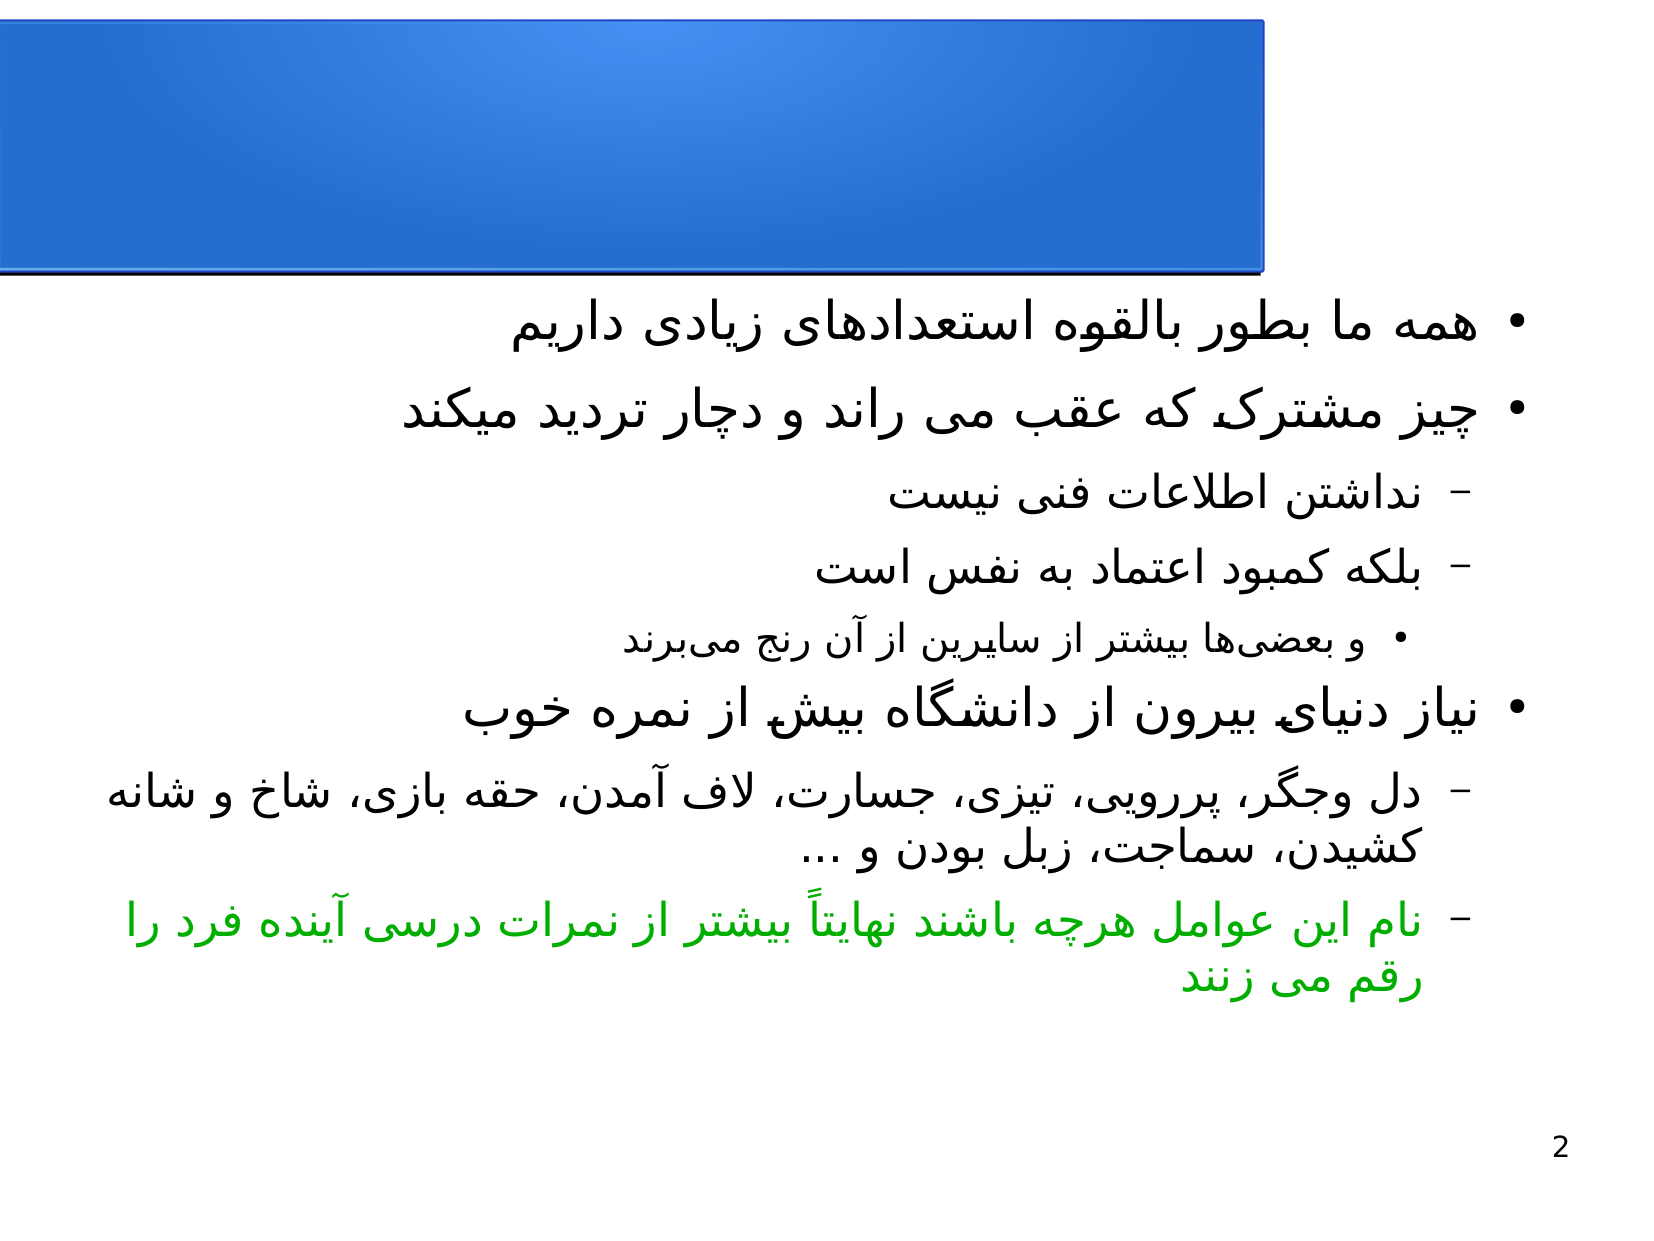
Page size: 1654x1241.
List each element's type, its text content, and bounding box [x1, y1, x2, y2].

list همه ما بطور بالقوه استعدادهای زیادی داریم چیز مشترک که عقب می راند و دچار تردید میکند نداشتن اطلاعات فنی نیست بلکه کمبود اعتماد به نفس است و بعضی‌ها بیشتر از سایرین از آن رنج می‌برند نیاز دنیای بیرون از دانشگاه بیش از نمره خوب دل وجگر، پررویی، تیزی، جسارت، لاف آمدن، حقه بازی، شاخ و شانه کشیدن، سماجت، زبل بودن و ... نام این عوامل هرچه باشند نهایتاً بیشتر از نمرات درسی آینده فرد را رقم می زنند [82, 290, 1538, 1010]
